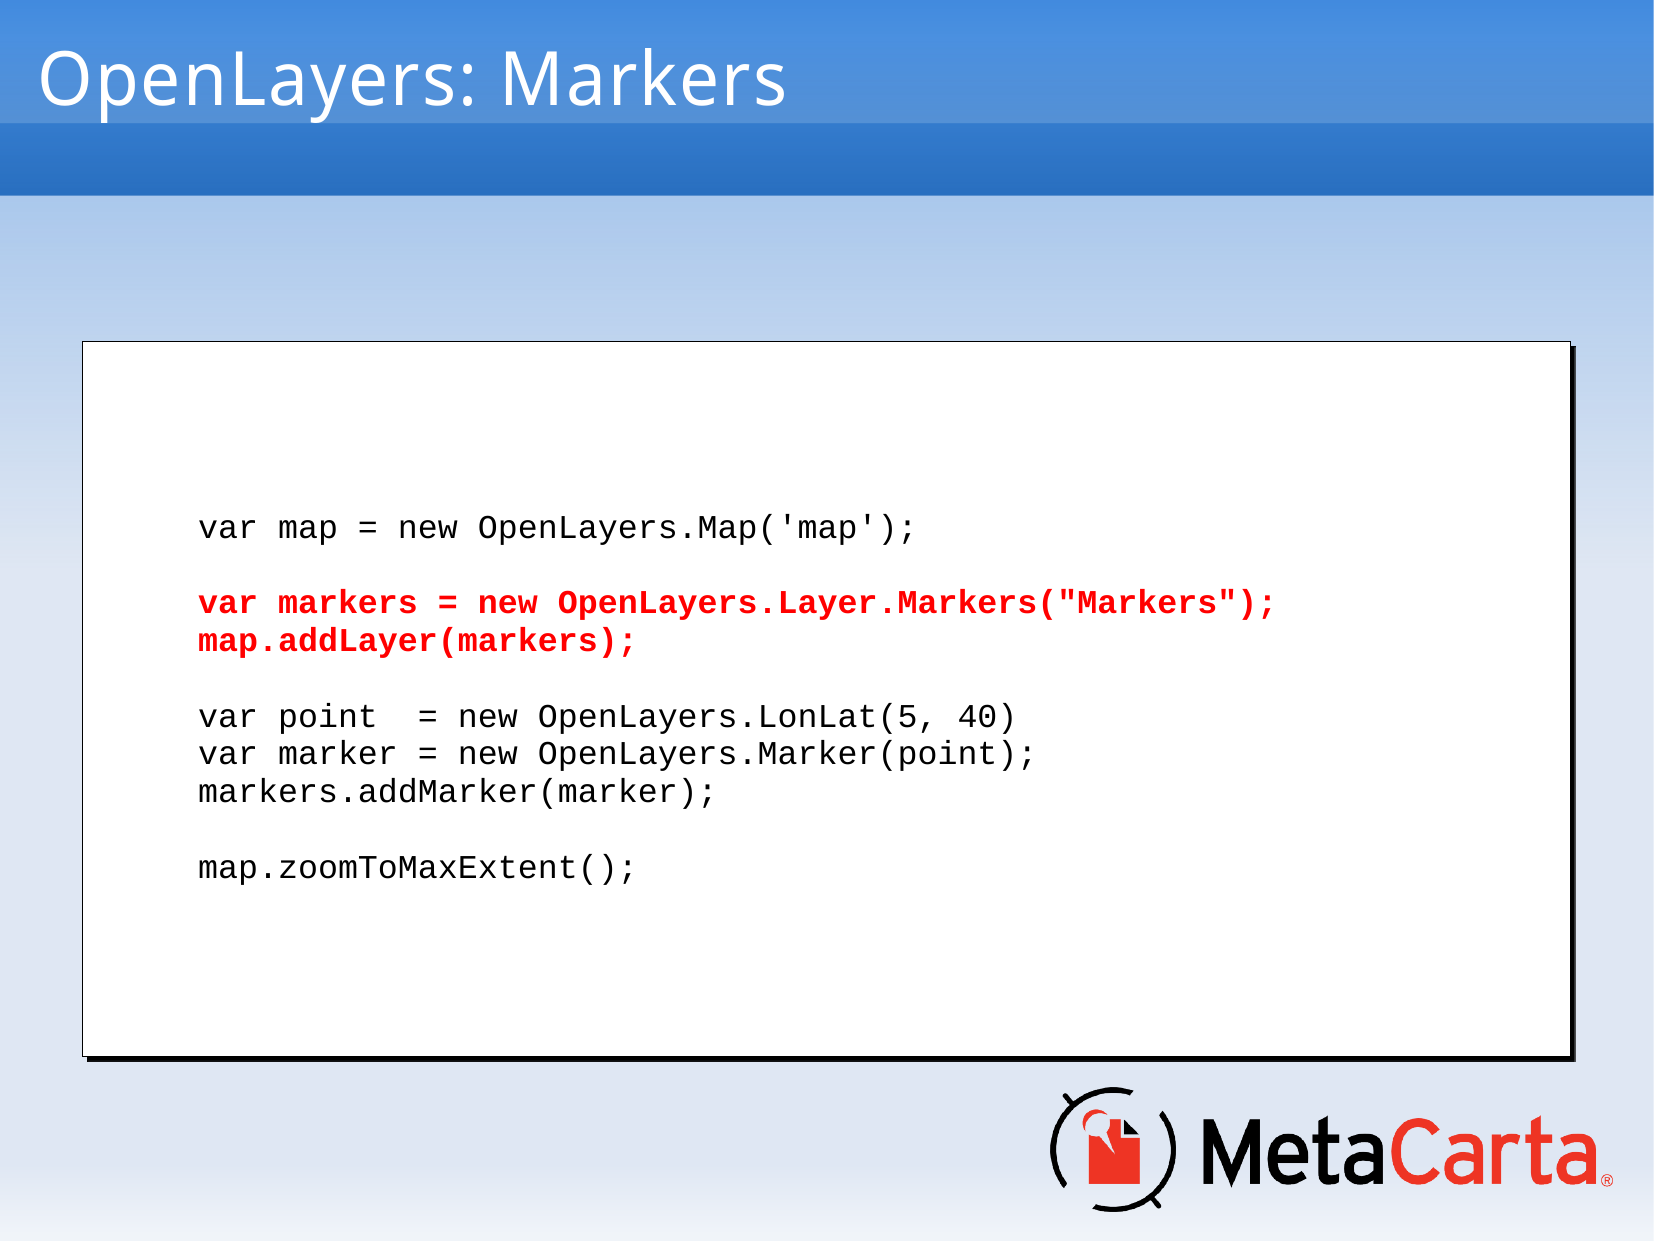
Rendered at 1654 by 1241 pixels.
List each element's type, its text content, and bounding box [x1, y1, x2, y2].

title OpenLayers: Markers [37, 2, 1463, 151]
picture [0, 0, 1654, 1241]
subtitle var map = new OpenLayers.Map('map'); var markers = new OpenLayers.Layer.Markers("Markers"); map.addLayer(markers); var point = new OpenLayers.LonLat(5, 40) var marker = new OpenLayers.Marker(point); markers.addMarker(marker); map.zoomToMaxExtent(); [82, 341, 1571, 1057]
